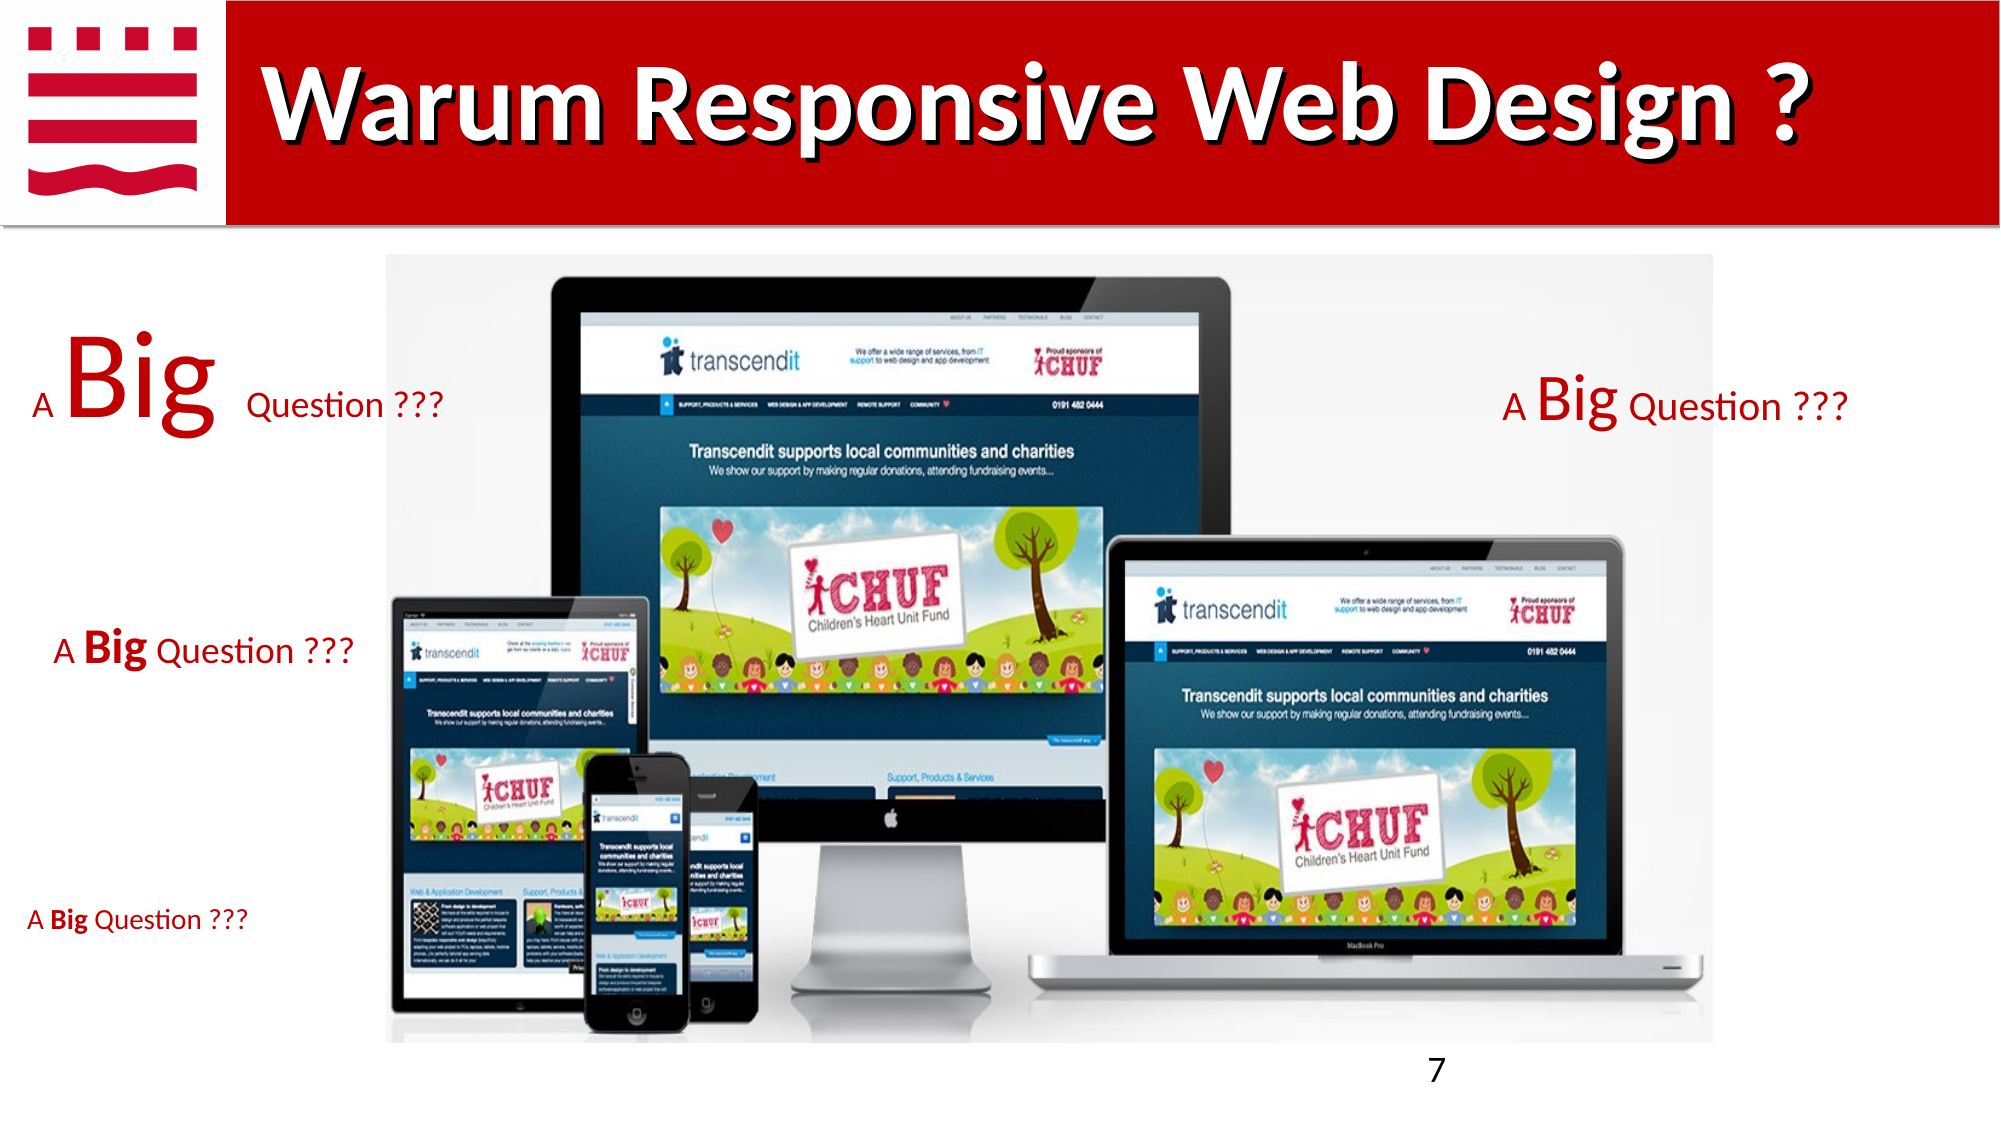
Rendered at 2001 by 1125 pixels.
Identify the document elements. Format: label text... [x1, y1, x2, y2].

text_box Warum Responsive Web Design ? [226, 0, 2000, 225]
text_box A Big Question ??? [1487, 363, 2000, 460]
text_box A Big Question ??? [17, 315, 618, 483]
text_box A Big Question ??? [38, 618, 639, 695]
text_box A Big Question ??? [11, 900, 612, 951]
picture [386, 254, 1713, 1043]
text_box [1412, 1042, 1863, 1103]
picture [0, 0, 226, 225]
